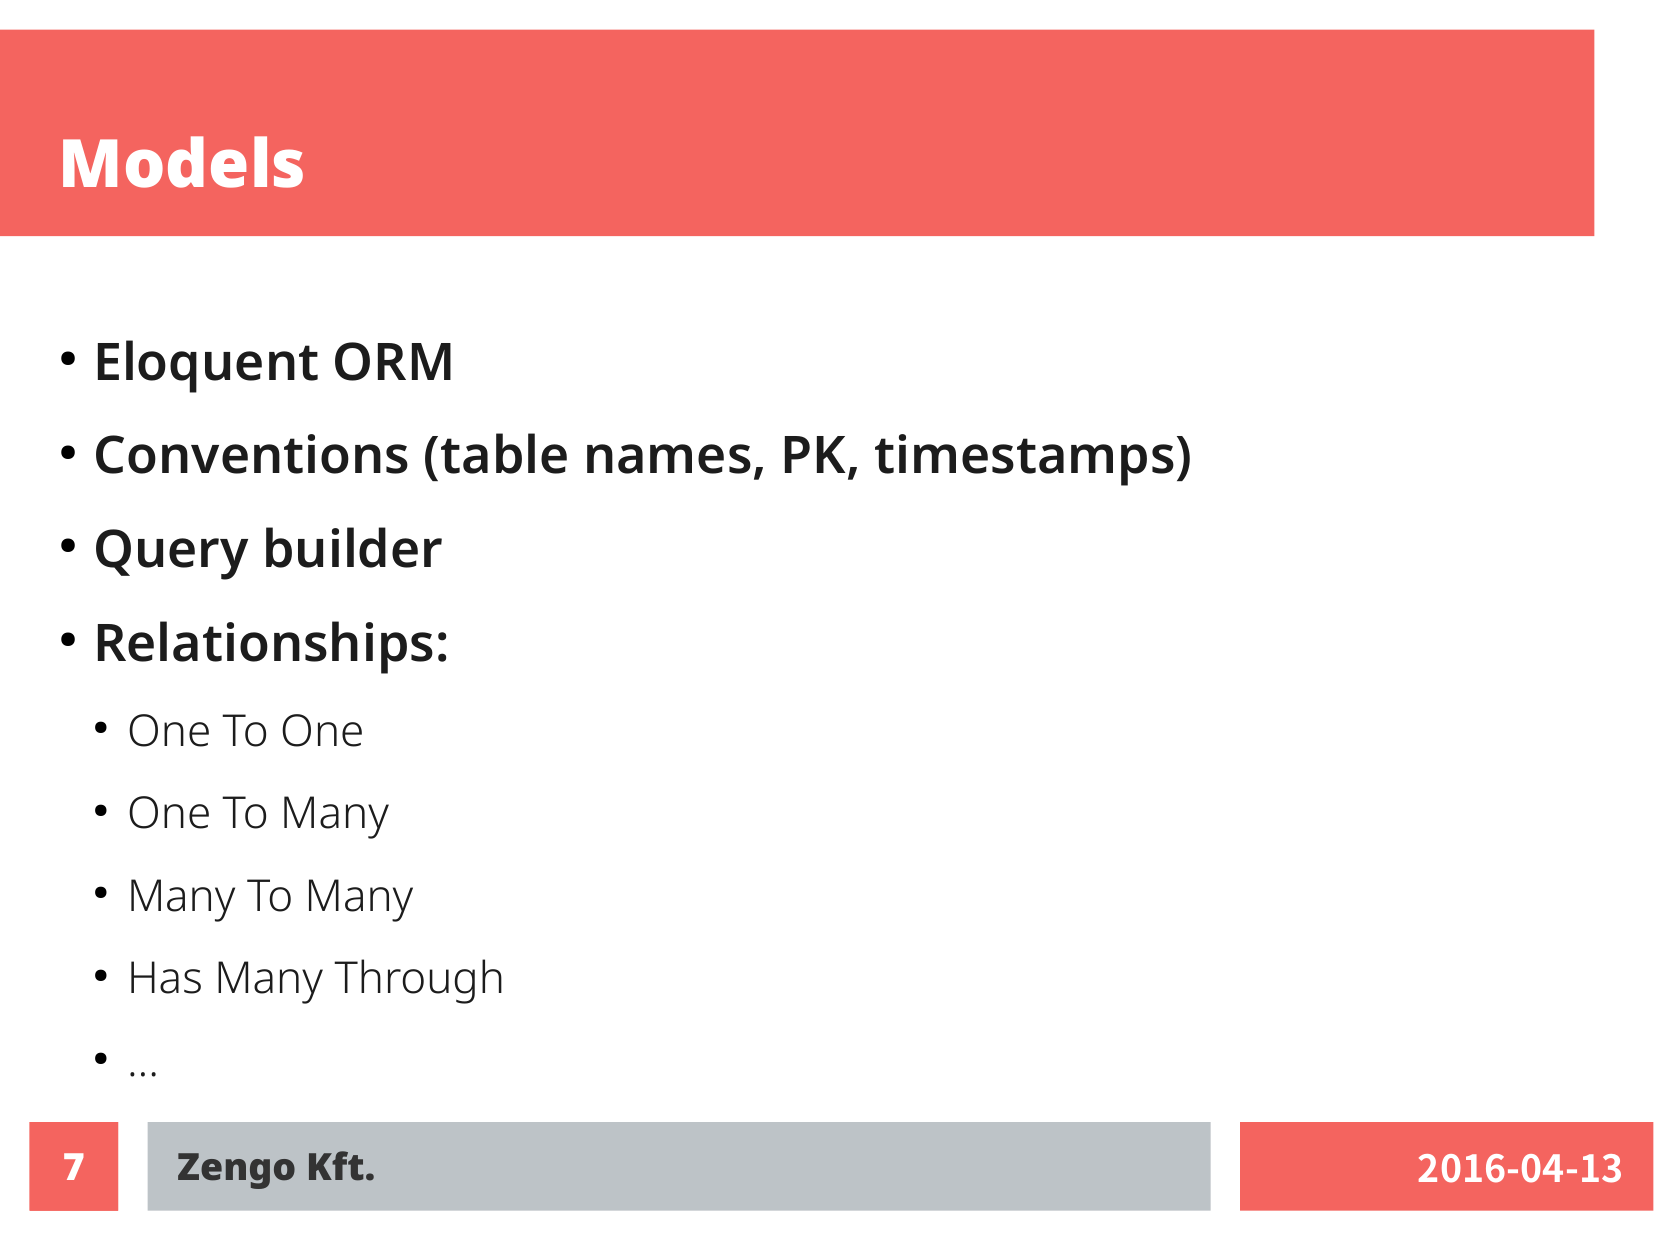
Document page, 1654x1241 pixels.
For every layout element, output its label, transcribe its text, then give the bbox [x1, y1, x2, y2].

list Eloquent ORM Conventions (table names, PK, timestamps) Query builder Relationships: One To One One To Many Many To Many Has Many Through ... [59, 324, 1565, 1093]
title Models [59, 59, 1595, 207]
